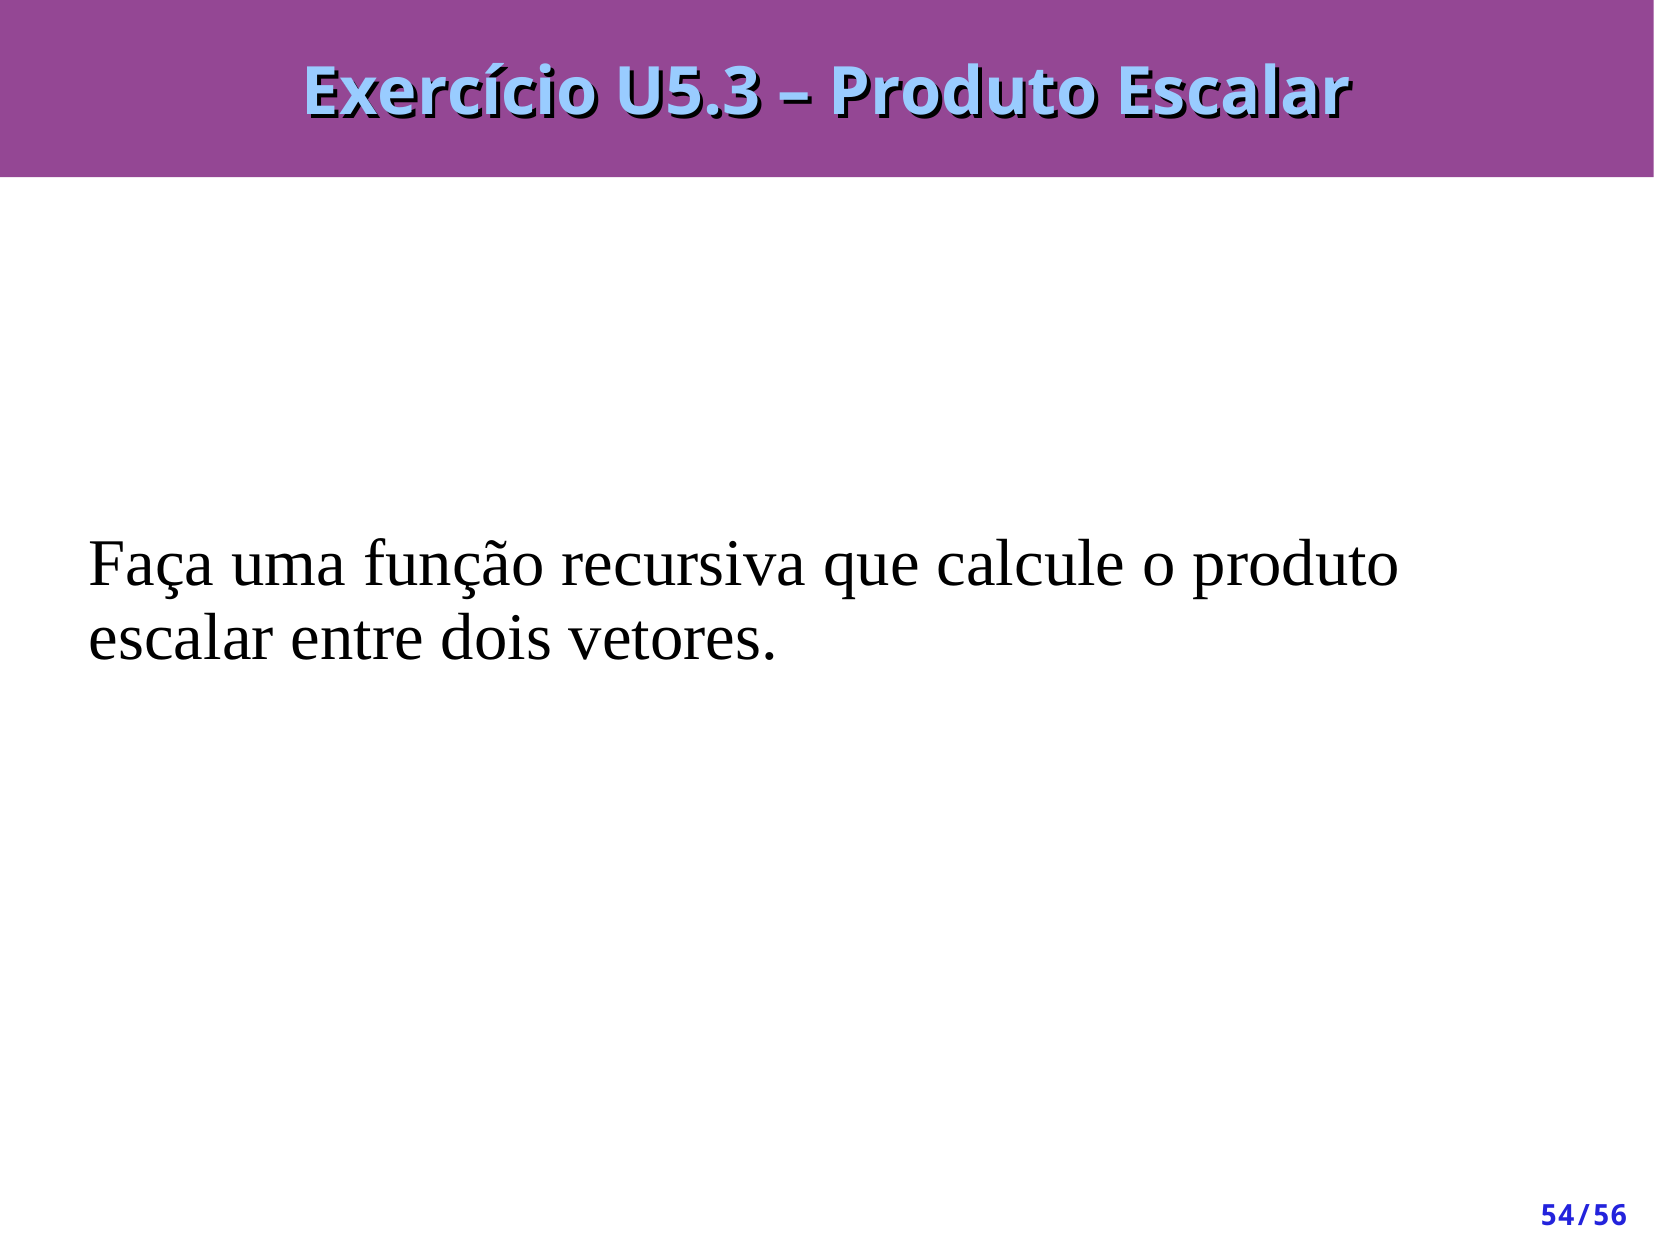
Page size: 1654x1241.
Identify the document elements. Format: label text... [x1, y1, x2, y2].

list Faça uma função recursiva que calcule o produto escalar entre dois vetores. [88, 525, 1577, 934]
title Exercício U5.3 – Produto Escalar [0, 0, 1654, 178]
